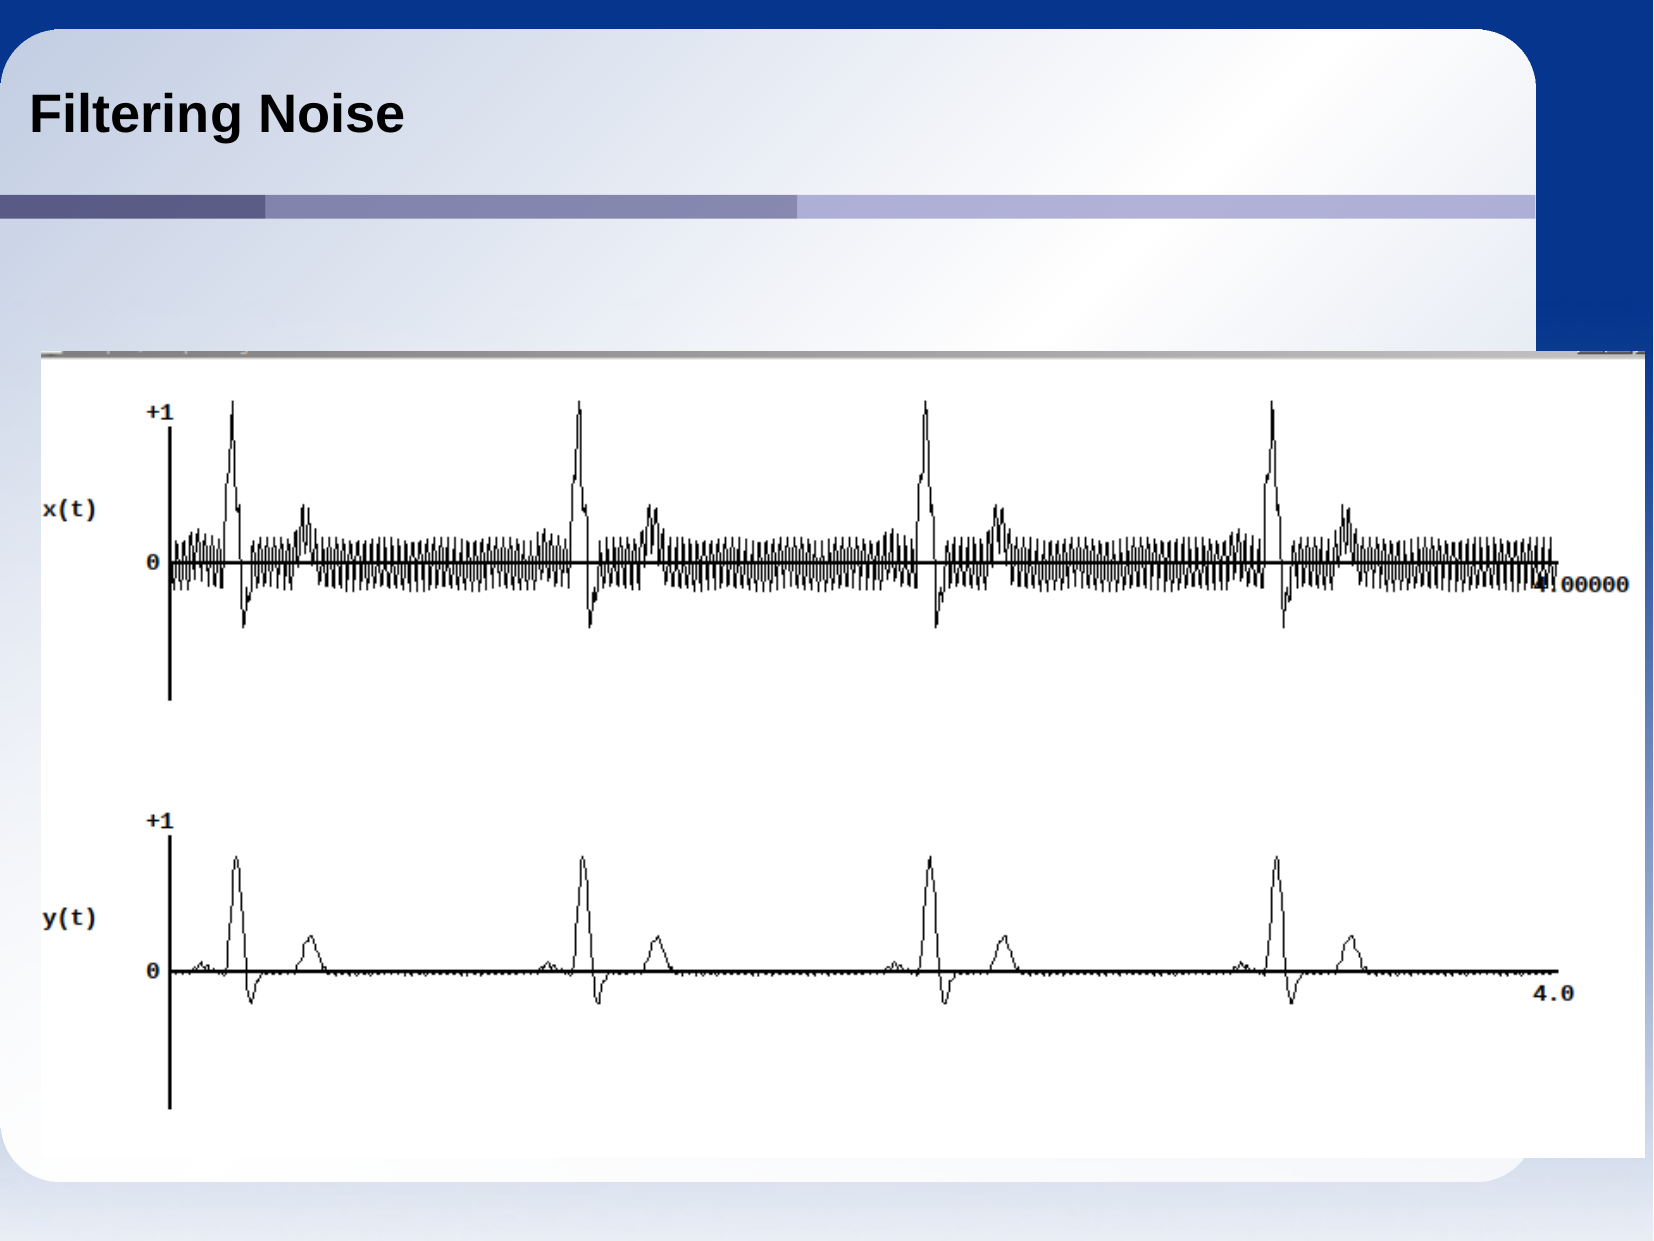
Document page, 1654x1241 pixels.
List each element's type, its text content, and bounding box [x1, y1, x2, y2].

title Filtering Noise [29, 49, 1506, 178]
picture [0, 0, 1654, 1241]
